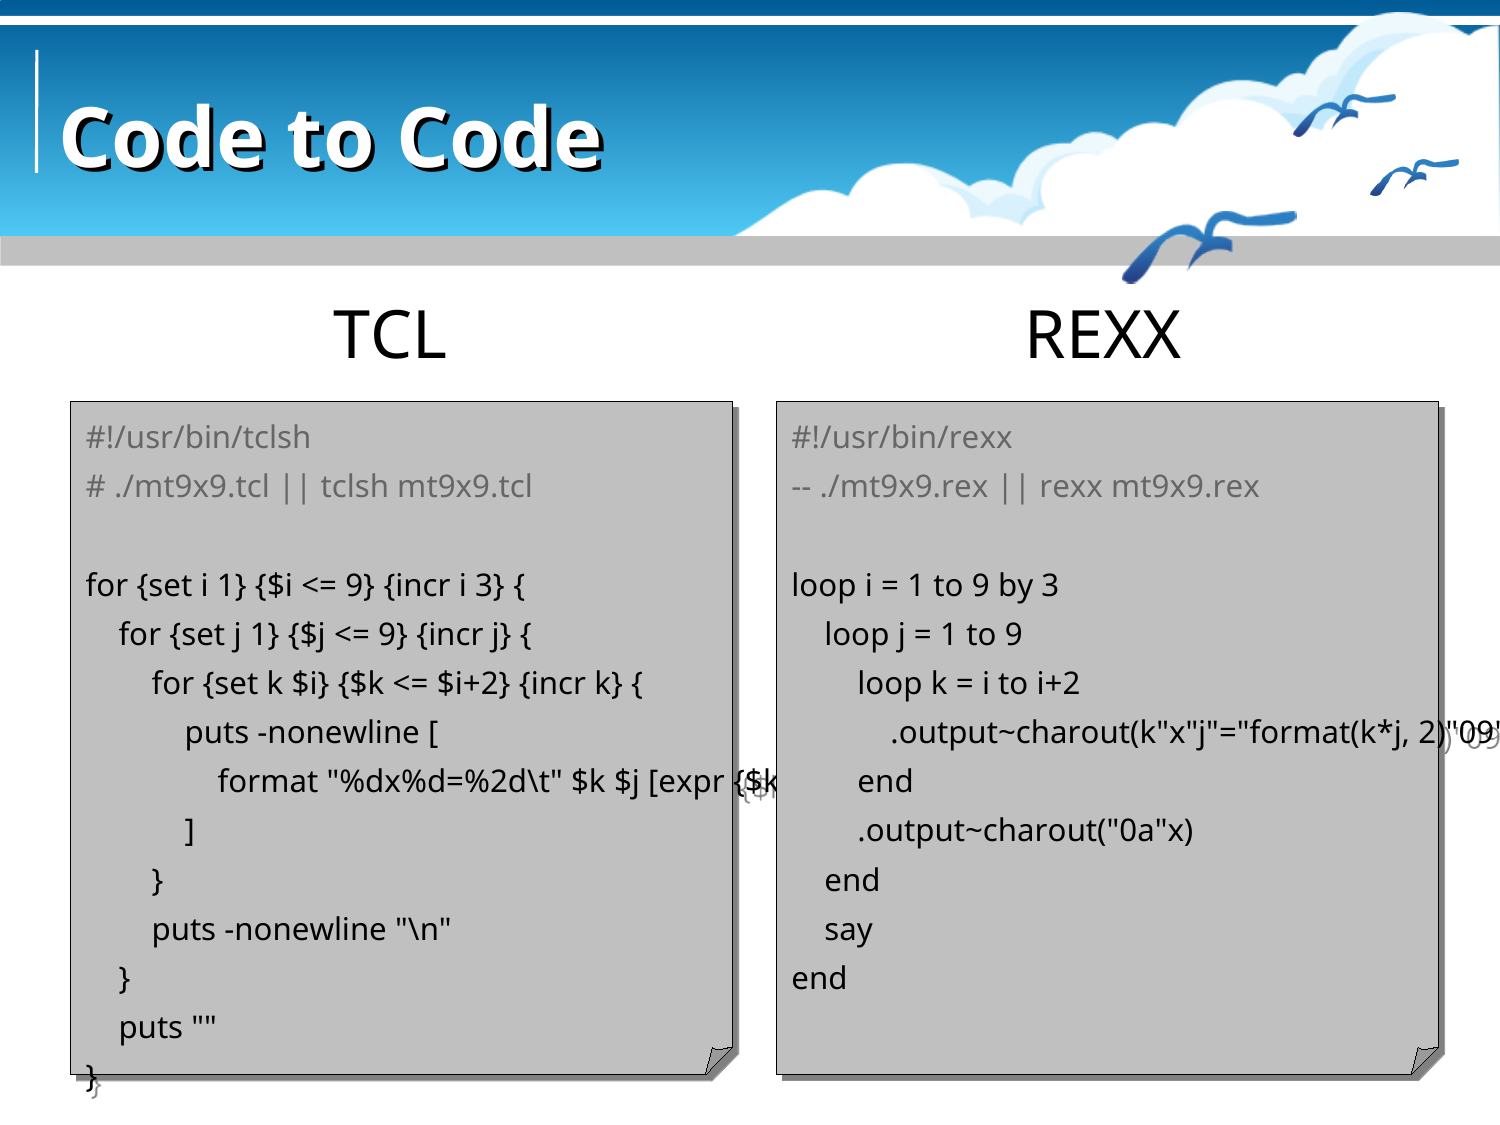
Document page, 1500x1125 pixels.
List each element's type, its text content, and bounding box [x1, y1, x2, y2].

text_box REXX [1009, 283, 1247, 388]
title Code to Code [59, 86, 1465, 186]
text_box #!/usr/bin/tclsh # ./mt9x9.tcl || tclsh mt9x9.tcl for {set i 1} {$i <= 9} {incr i 3} { for {set j 1} {$j <= 9} {incr j} { for {set k $i} {$k <= $i+2} {incr k} { puts -nonewline [ format "%dx%d=%2d\t" $k $j [expr {$k*$j}] ] } puts -nonewline "\n" } puts "" } [70, 401, 733, 1075]
picture [730, 12, 1500, 284]
text_box TCL [318, 283, 520, 388]
text_box #!/usr/bin/rexx -- ./mt9x9.rex || rexx mt9x9.rex loop i = 1 to 9 by 3 loop j = 1 to 9 loop k = i to i+2 .output~charout(k"x"j"="format(k*j, 2)"09"x) end .output~charout("0a"x) end say end [776, 401, 1439, 1075]
